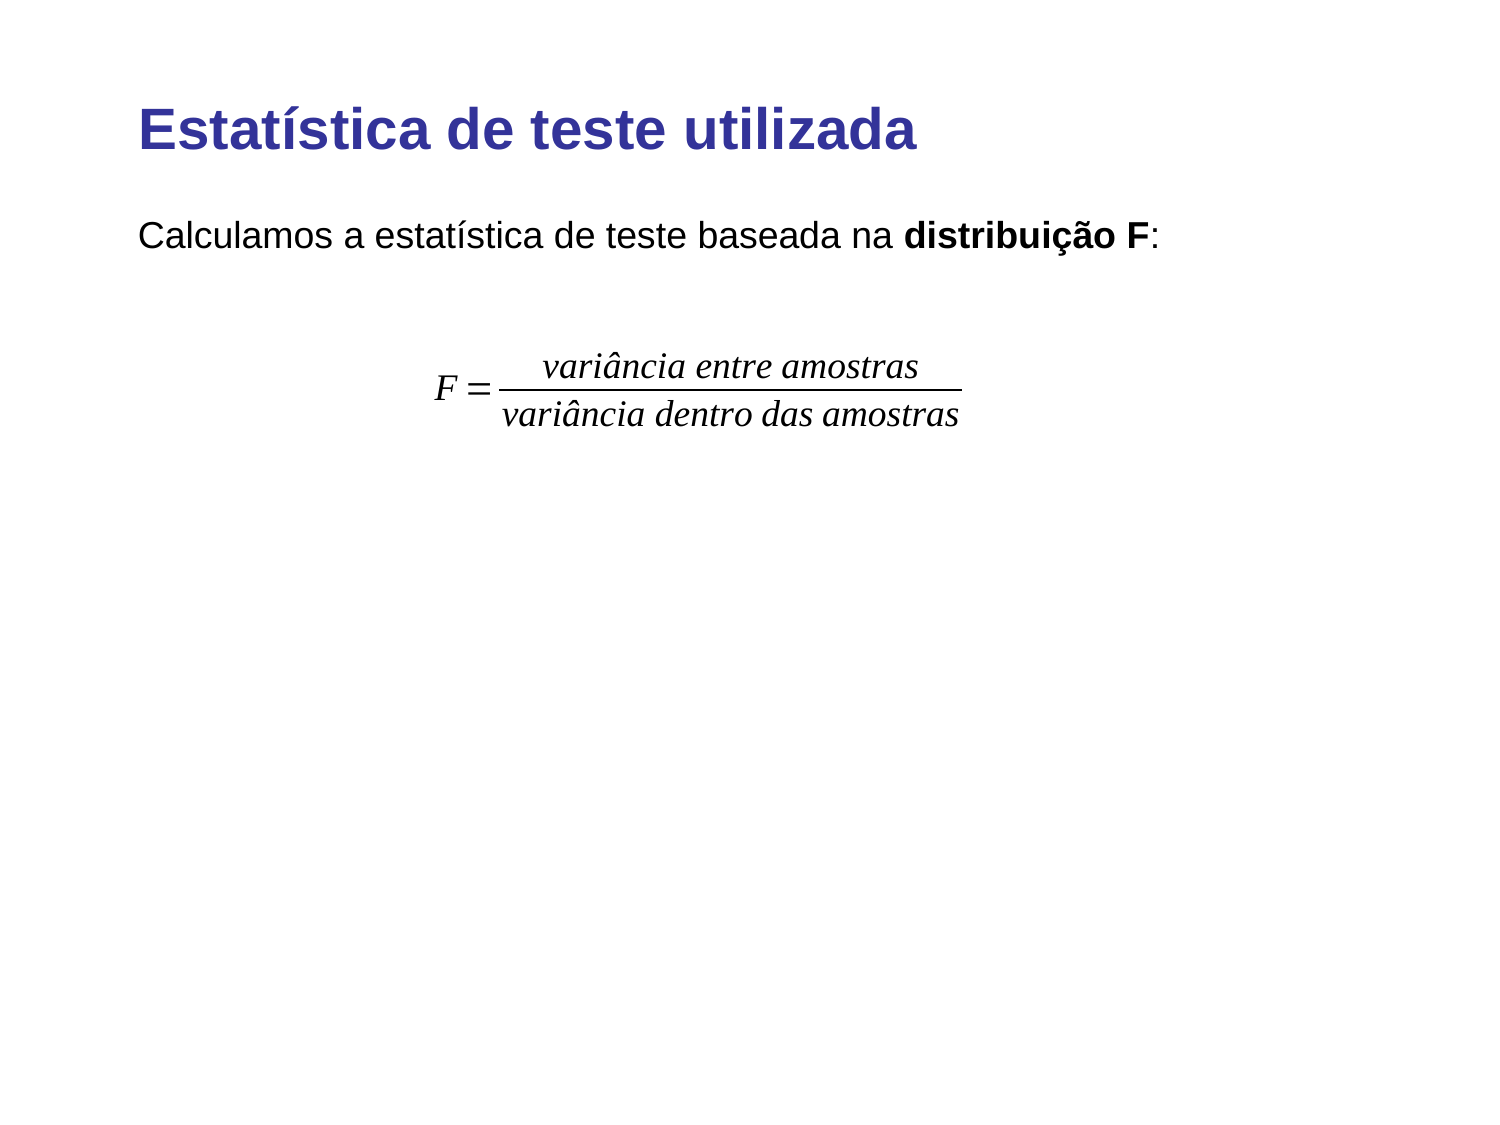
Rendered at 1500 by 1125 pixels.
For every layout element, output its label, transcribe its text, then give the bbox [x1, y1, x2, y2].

chart [426, 345, 970, 434]
text_box Estatística de teste utilizada [123, 84, 1400, 179]
text_box Calculamos a estatística de teste baseada na distribuição F: [123, 203, 1366, 309]
